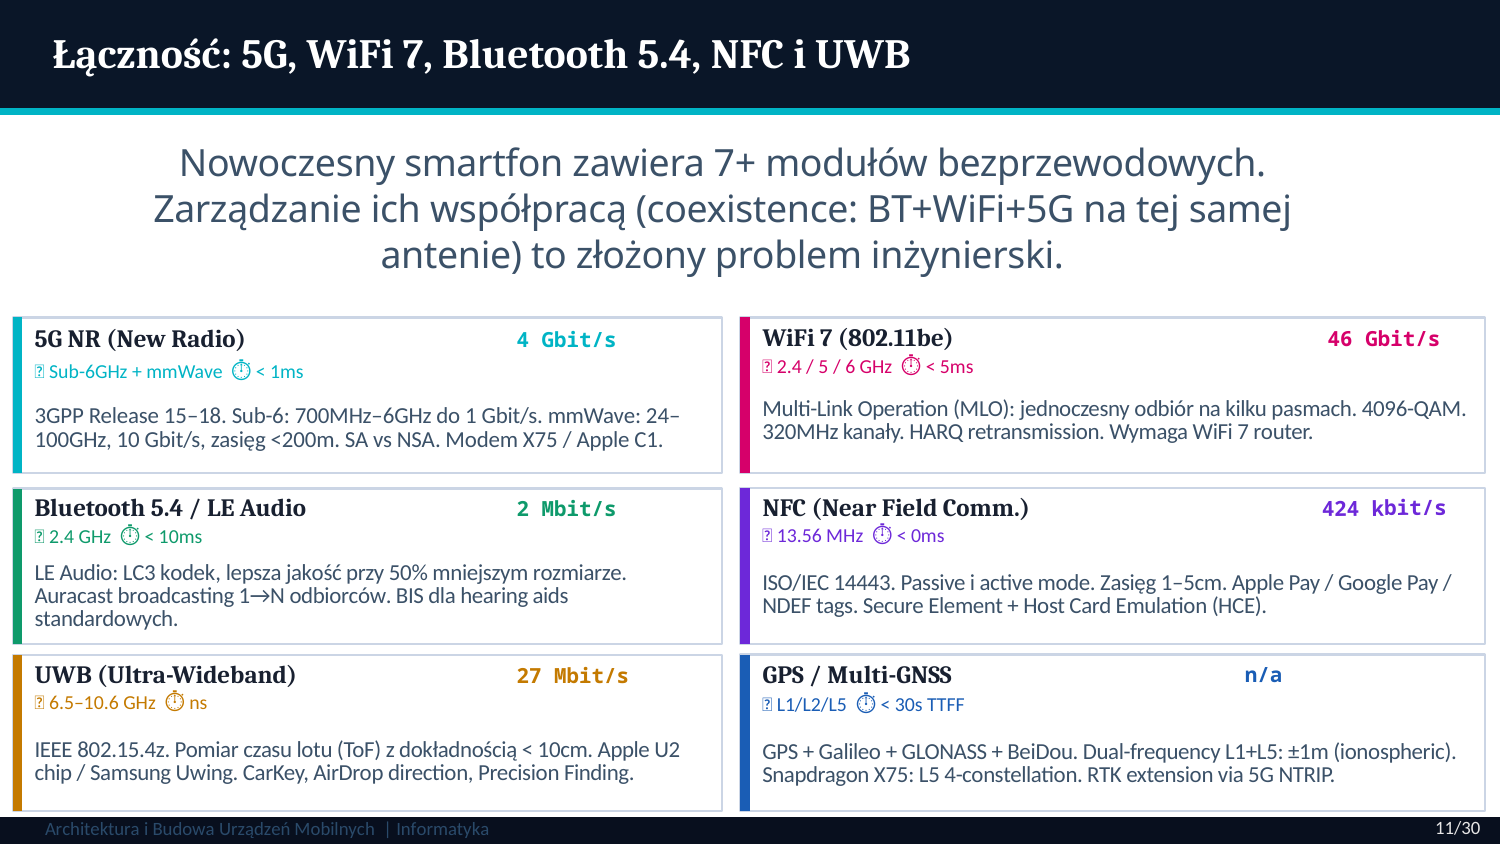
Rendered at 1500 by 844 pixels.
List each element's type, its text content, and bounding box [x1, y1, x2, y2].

text_box GPS + Galileo + GLONASS + BeiDou. Dual-frequency L1+L5: ±1m (ionospheric). Snapdragon X75: L5 4-constellation. RTK extension via 5G NTRIP. [762, 728, 1467, 802]
text_box 3GPP Release 15–18. Sub-6: 700MHz–6GHz do 1 Gbit/s. mmWave: 24–100GHz, 10 Gbit/s, zasięg <200m. SA vs NSA. Modem X75 / Apple C1. [34, 392, 706, 468]
text_box 📡 2.4 / 5 / 6 GHz ⏱ < 5ms [762, 358, 1451, 380]
text_box ISO/IEC 14443. Passive i active mode. Zasięg 1–5cm. Apple Pay / Google Pay / NDEF tags. Secure Element + Host Card Emulation (HCE). [762, 563, 1467, 630]
text_box 424 kbit/s [1321, 492, 1471, 522]
text_box [13, 317, 722, 473]
text_box NFC (Near Field Comm.) [762, 494, 1243, 521]
text_box 📡 2.4 GHz ⏱ < 10ms [35, 527, 690, 549]
text_box 📡 13.56 MHz ⏱ < 0ms [762, 527, 1451, 549]
text_box Multi-Link Operation (MLO): jednoczesny odbiór na kilku pasmach. 4096-QAM. 320MHz kanały. HARQ retransmission. Wymaga WiFi 7 router. [762, 381, 1467, 464]
text_box [13, 655, 722, 811]
text_box 📡 L1/L2/L5 ⏱ < 30s TTFF [762, 696, 1451, 718]
text_box 27 Mbit/s [517, 661, 706, 688]
text_box UWB (Ultra-Wideband) [35, 661, 492, 688]
text_box IEEE 802.15.4z. Pomiar czasu lotu (ToF) z dokładnością < 10cm. Apple U2 chip / Samsung Uwing. CarKey, AirDrop direction, Precision Finding. [34, 723, 706, 803]
text_box [0, 817, 1420, 844]
text_box [0, 0, 1500, 115]
text_box GPS / Multi-GNSS [762, 661, 1243, 687]
text_box /30 [1420, 806, 1500, 844]
text_box Nowoczesny smartfon zawiera 7+ modułów bezprzewodowych. Zarządzanie ich współpracą (coexistence: BT+WiFi+5G na tej samej antenie) to złożony problem inżynierski. [102, 134, 1343, 270]
text_box 5G NR (New Radio) [35, 324, 492, 355]
text_box n/a [1245, 661, 1443, 687]
text_box 📡 6.5–10.6 GHz ⏱ ns [35, 694, 690, 716]
text_box [740, 317, 1485, 473]
text_box [740, 488, 1485, 644]
text_box [13, 489, 722, 644]
text_box [740, 655, 1485, 811]
text_box 4 Gbit/s [517, 324, 706, 355]
text_box 📡 Sub-6GHz + mmWave ⏱ < 1ms [35, 361, 690, 386]
text_box WiFi 7 (802.11be) [762, 324, 1243, 351]
text_box Bluetooth 5.4 / LE Audio [35, 494, 492, 521]
text_box LE Audio: LC3 kodek, lepsza jakość przy 50% mniejszym rozmiarze. Auracast broadcasting 1→N odbiorców. BIS dla hearing aids standardowych. [34, 563, 706, 630]
text_box 46 Gbit/s [1328, 324, 1465, 351]
text_box Łączność: 5G, WiFi 7, Bluetooth 5.4, NFC i UWB [53, 9, 1447, 102]
text_box Architektura i Budowa Urządzeń Mobilnych | Informatyka [45, 819, 1420, 843]
text_box 2 Mbit/s [517, 494, 706, 521]
